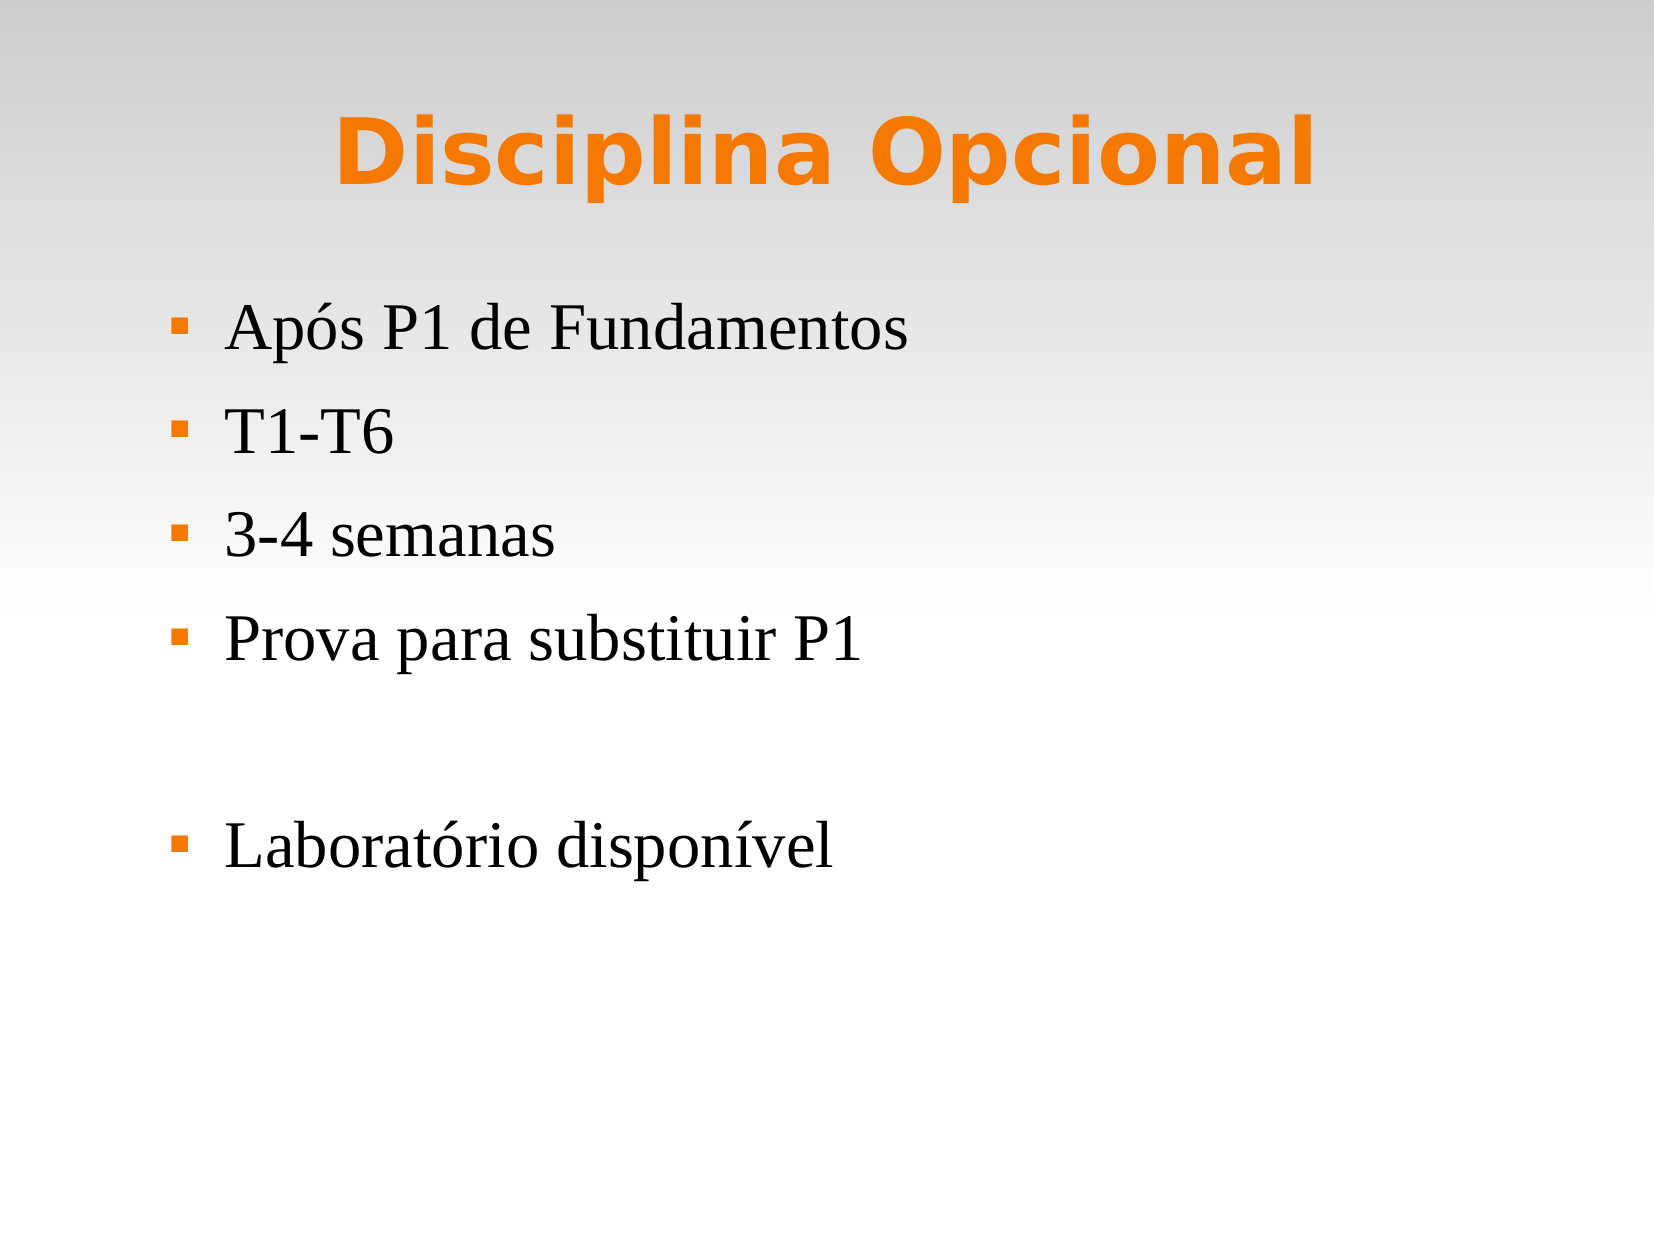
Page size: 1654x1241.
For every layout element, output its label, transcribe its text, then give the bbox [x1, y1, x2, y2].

title Disciplina Opcional [82, 49, 1571, 257]
list Após P1 de Fundamentos T1-T6 3-4 semanas Prova para substituir P1 Laboratório disponível [82, 290, 1571, 1109]
